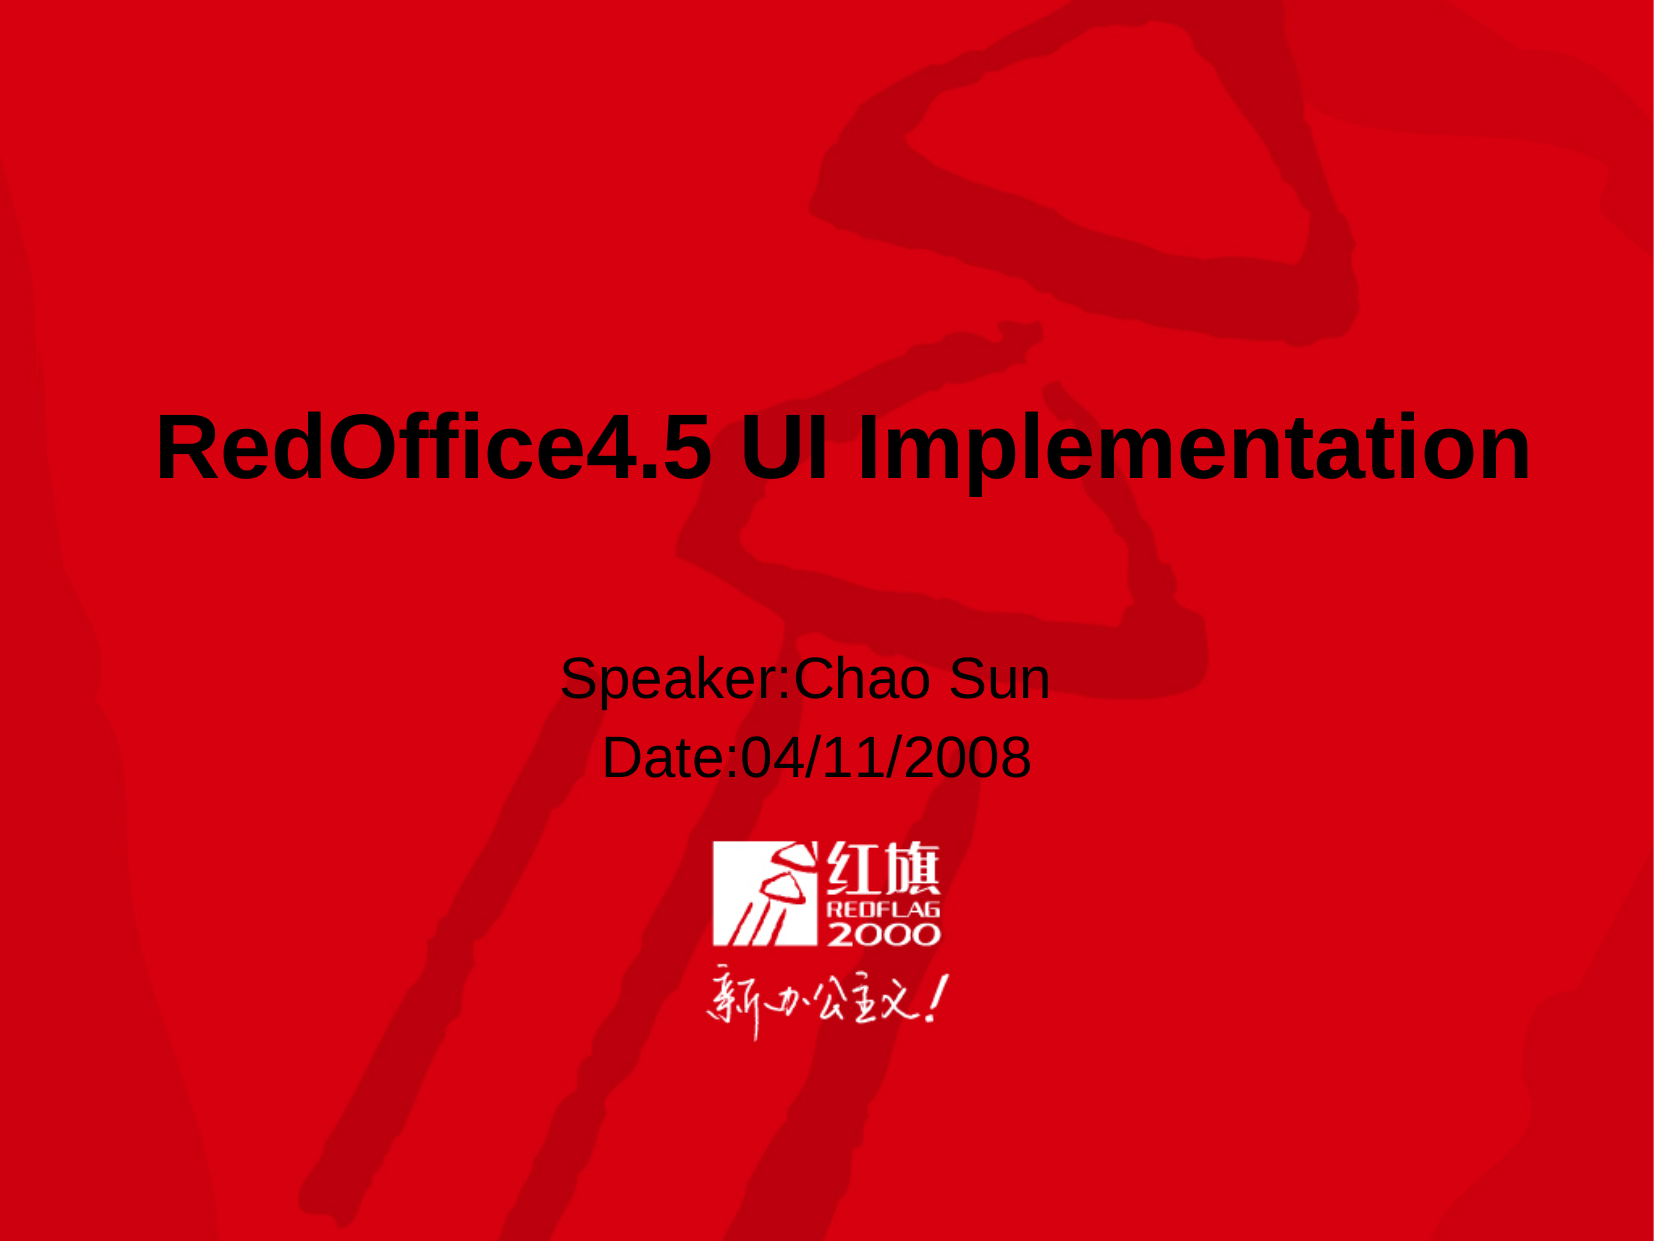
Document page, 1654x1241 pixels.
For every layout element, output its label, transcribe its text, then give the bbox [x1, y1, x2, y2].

text_box Speaker:Chao Sun Date:04/11/2008 [454, 638, 1182, 798]
picture [0, 0, 1654, 1241]
title RedOffice4.5 UI Implementation [76, 236, 1565, 650]
